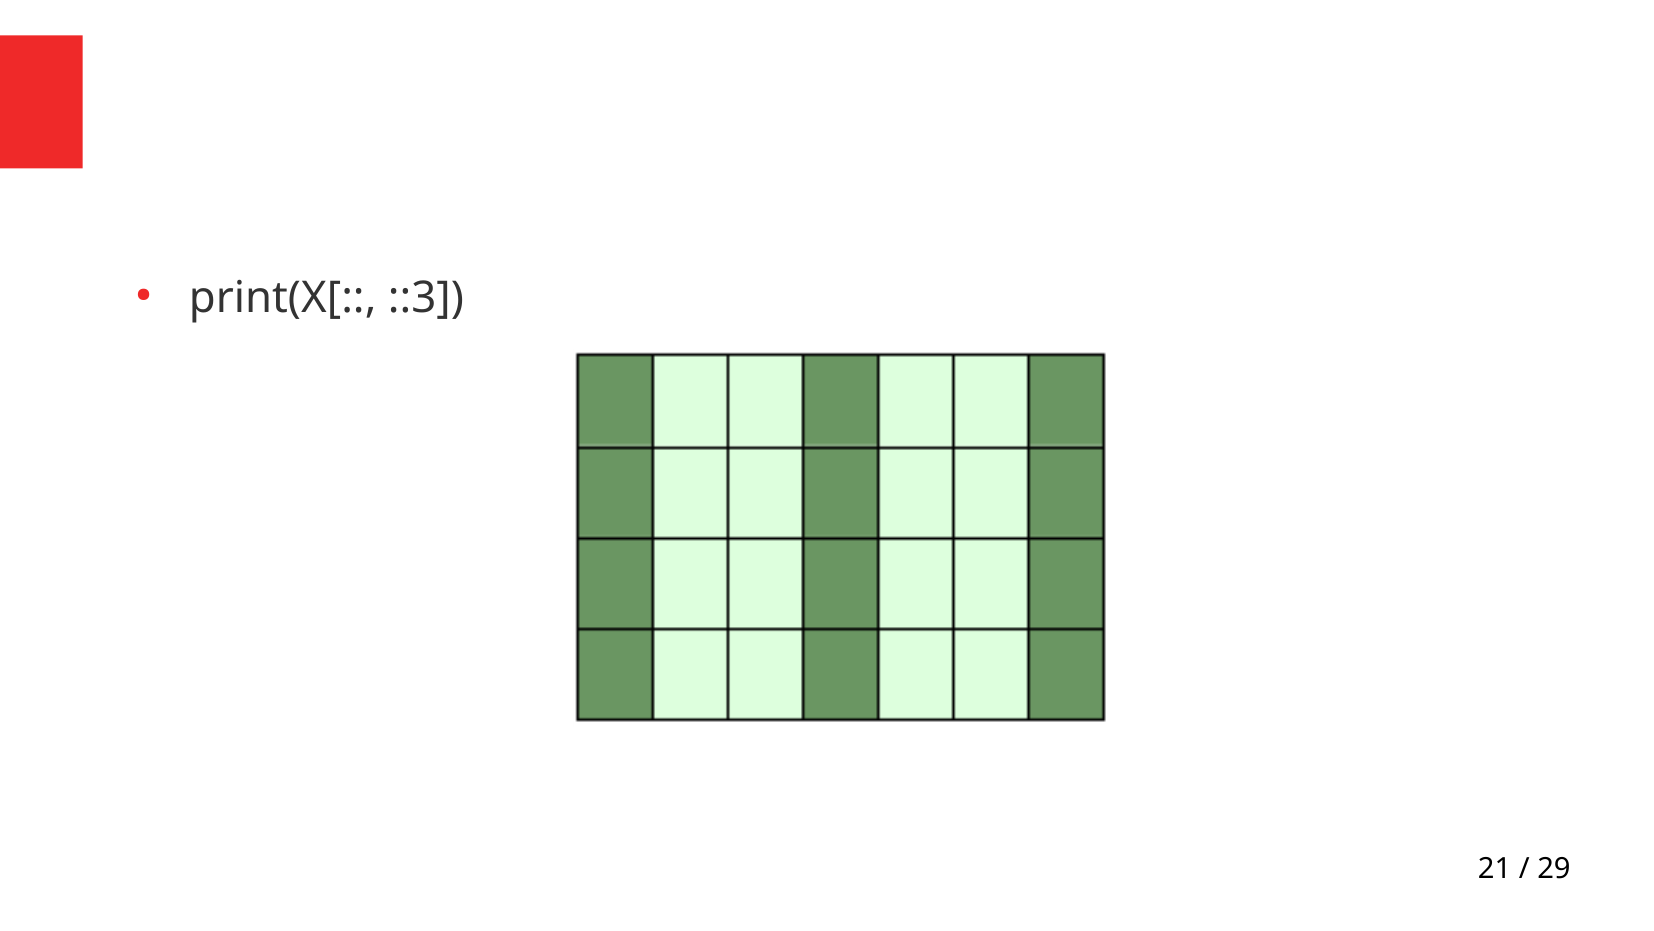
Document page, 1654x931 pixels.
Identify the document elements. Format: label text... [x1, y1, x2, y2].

picture [572, 349, 1111, 728]
list print(X[::, ::3]) [118, 265, 1536, 806]
